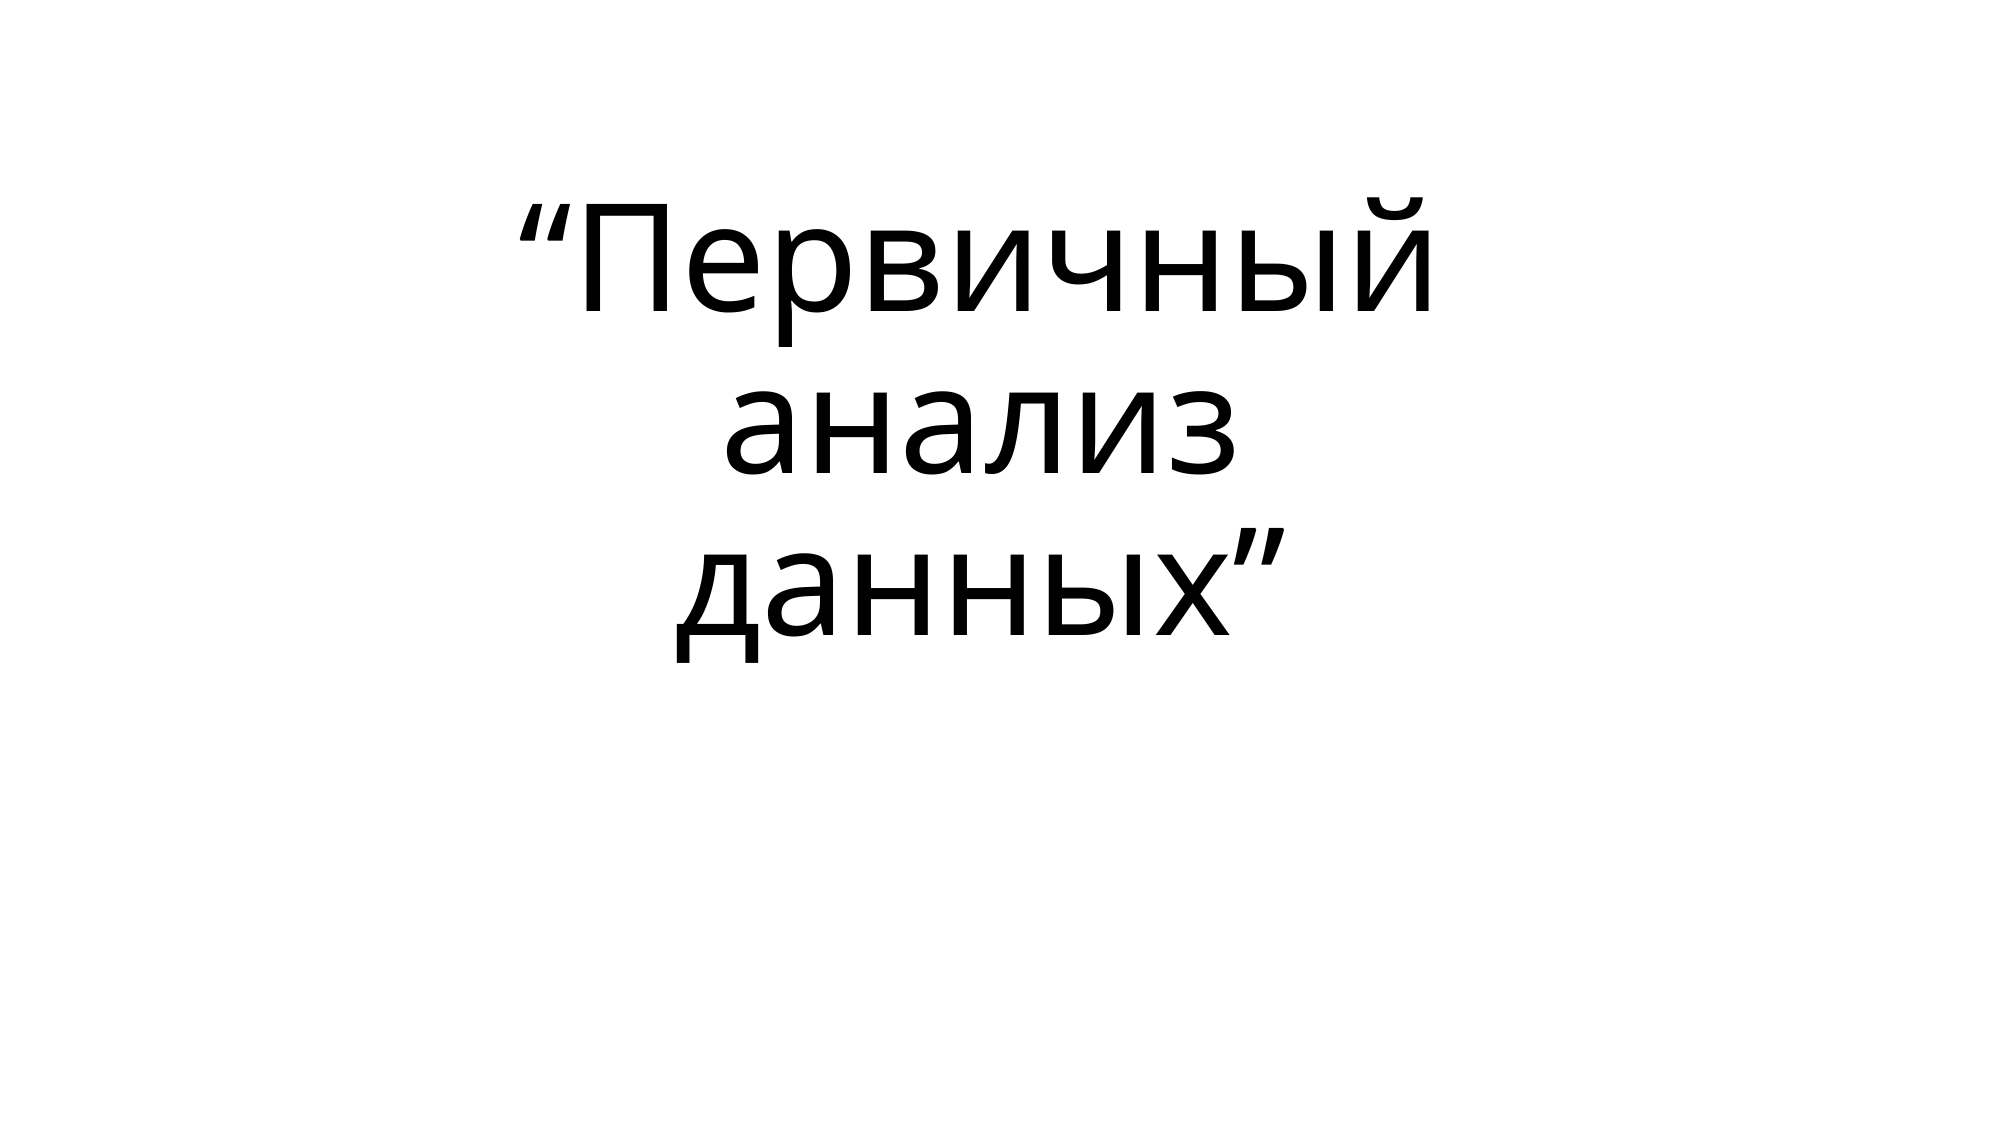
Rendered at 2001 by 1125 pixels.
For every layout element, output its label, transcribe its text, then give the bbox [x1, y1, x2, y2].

title “Первичный анализ данных” [230, 132, 1731, 855]
